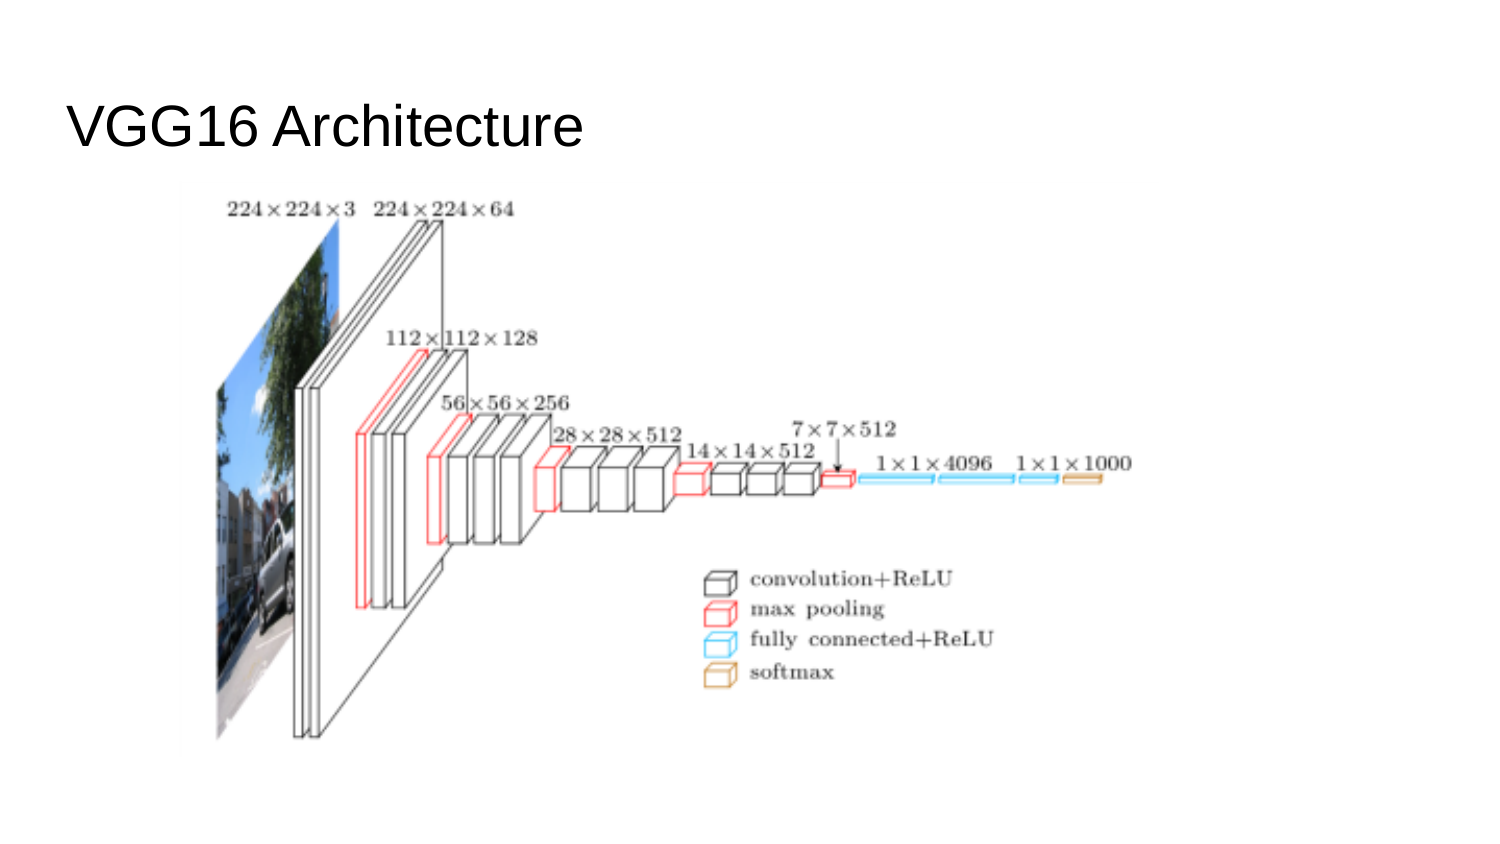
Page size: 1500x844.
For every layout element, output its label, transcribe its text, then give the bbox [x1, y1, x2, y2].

picture [179, 181, 1159, 757]
title VGG16 Architecture [51, 72, 1449, 167]
